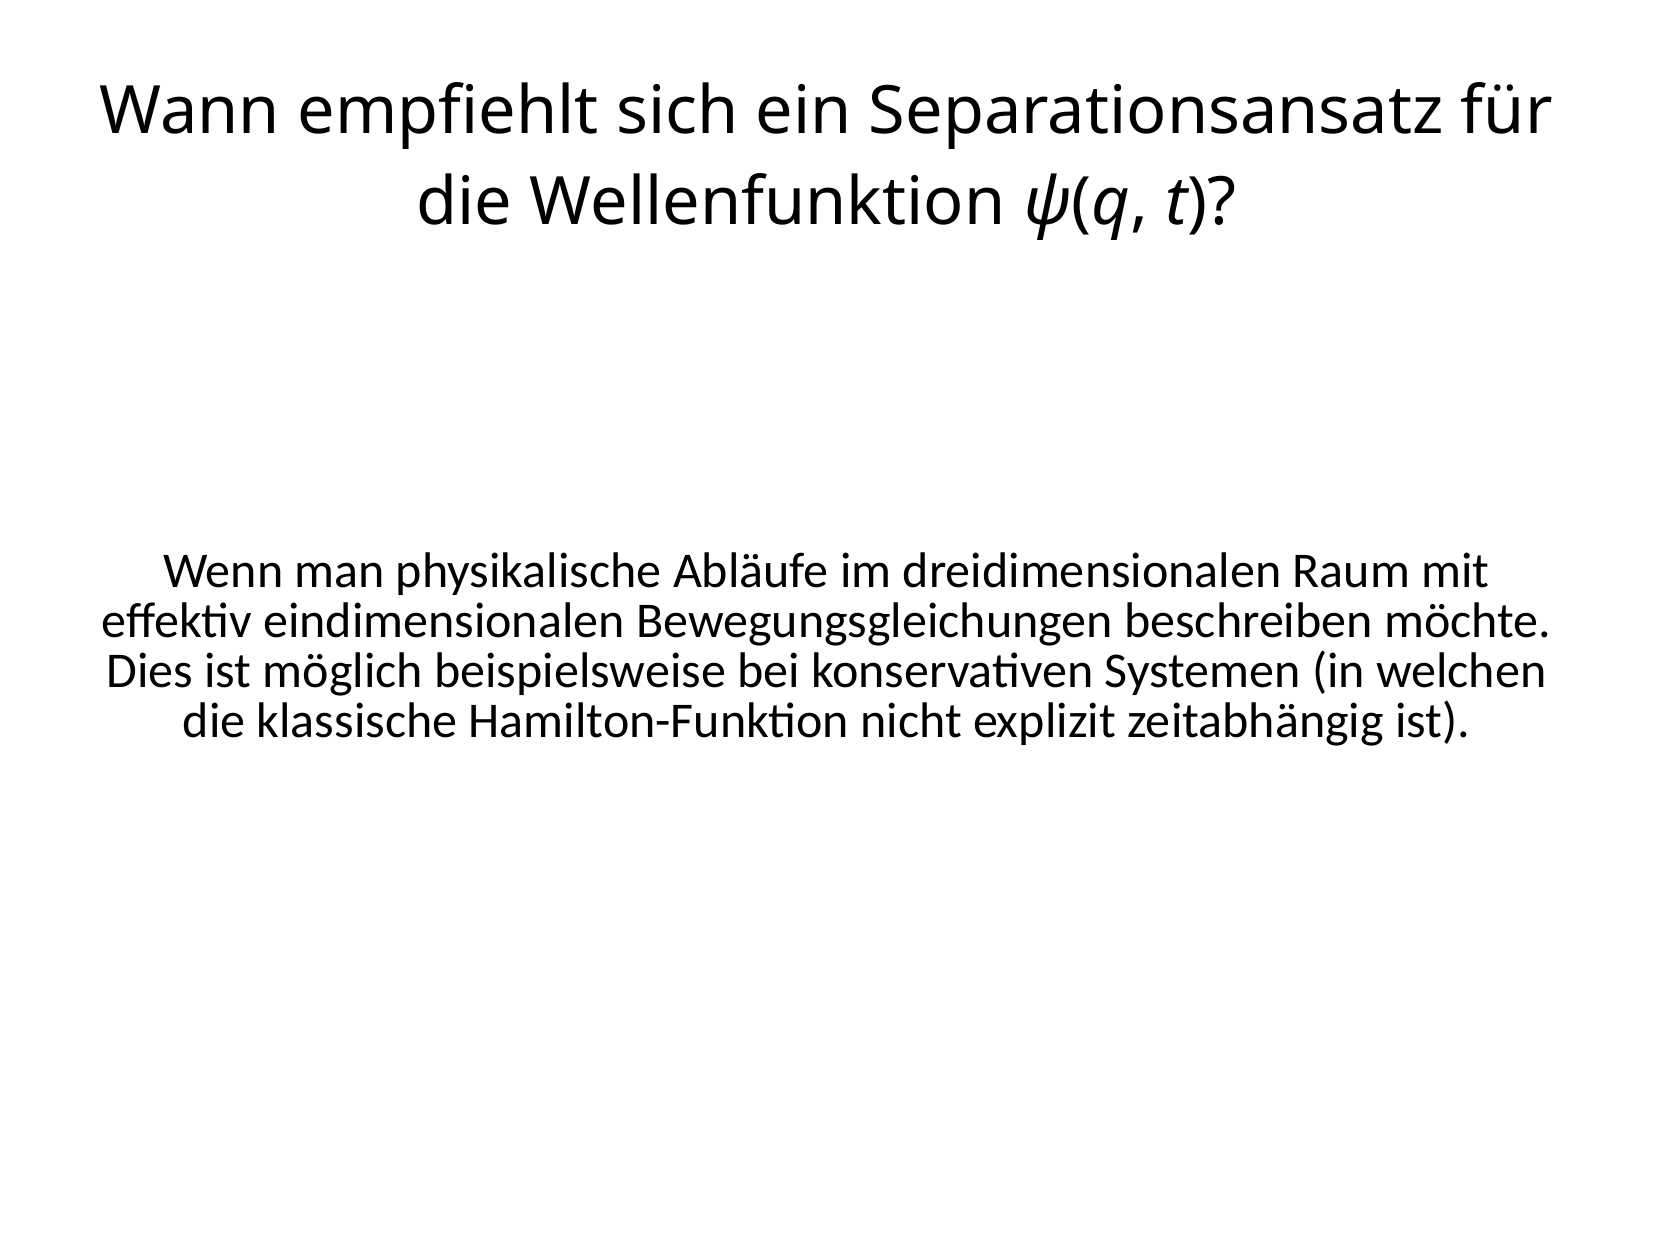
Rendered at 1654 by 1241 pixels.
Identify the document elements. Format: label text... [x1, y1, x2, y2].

subtitle Wenn man physikalische Abläufe im dreidimensionalen Raum mit effektiv eindimensionalen Bewegungsgleichungen beschreiben möchte. Dies ist möglich beispielsweise bei konservativen Systemen (in welchen die klassische Hamilton-Funktion nicht explizit zeitabhängig ist). [82, 290, 1571, 1010]
title Wann empfiehlt sich ein Separationsansatz für die Wellenfunktion ψ(q, t)? [82, 49, 1571, 257]
